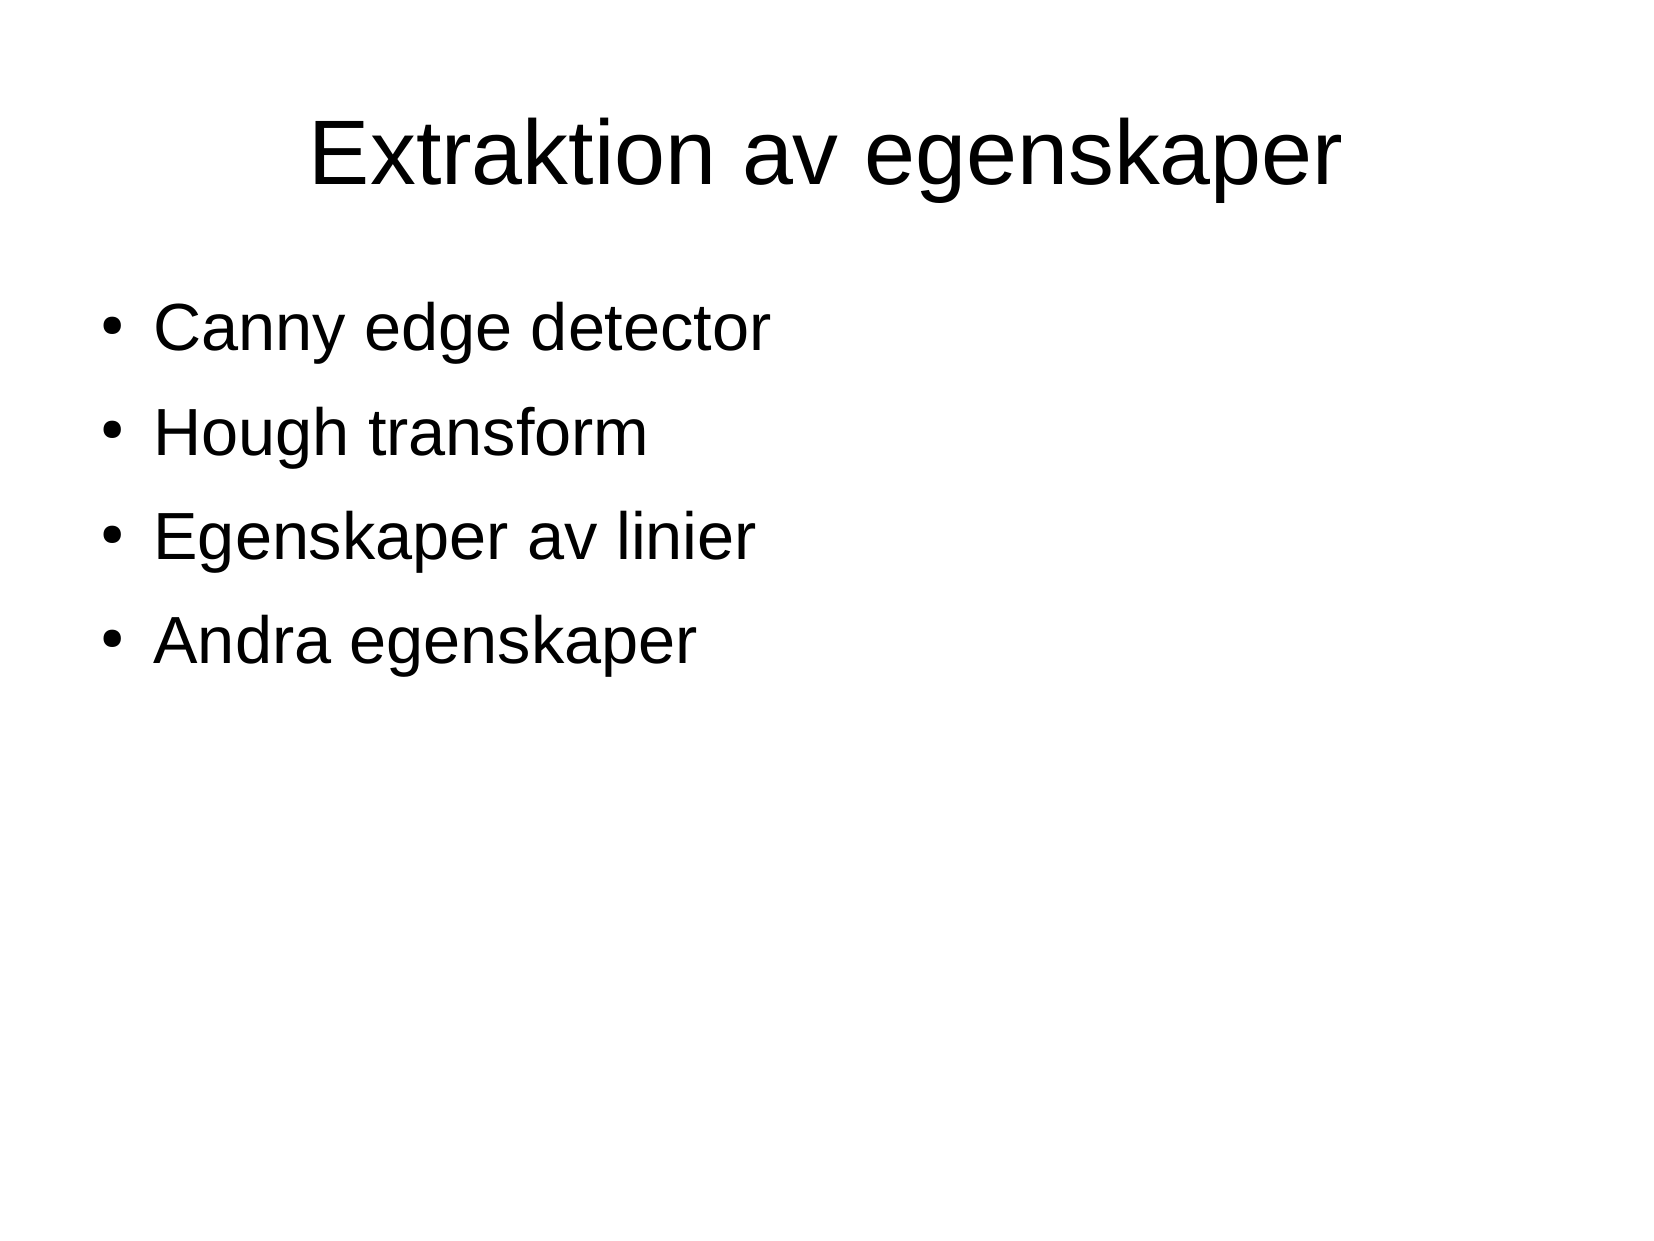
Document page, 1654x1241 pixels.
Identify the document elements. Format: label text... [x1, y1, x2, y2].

title Extraktion av egenskaper [82, 49, 1571, 257]
list Canny edge detector Hough transform Egenskaper av linier Andra egenskaper [82, 290, 1571, 1010]
